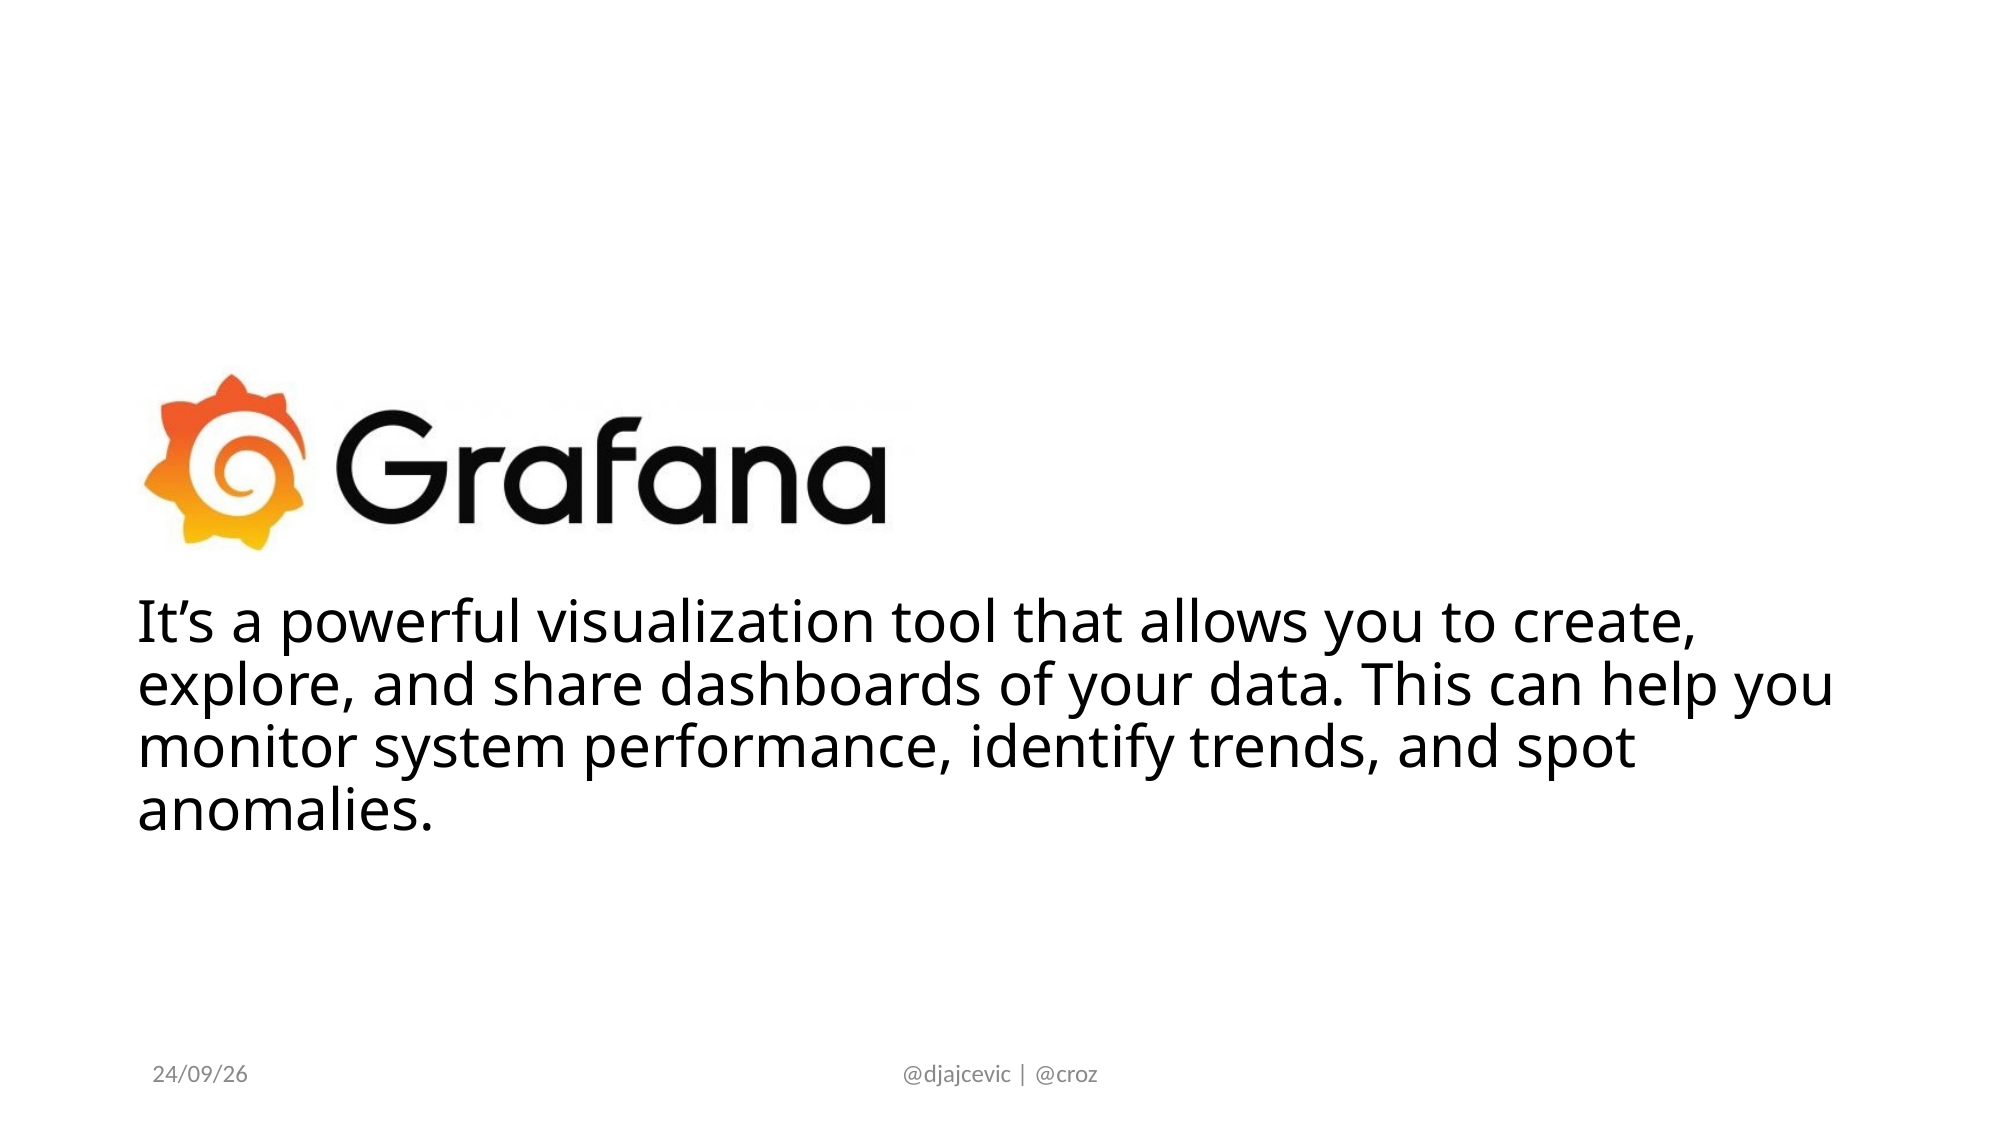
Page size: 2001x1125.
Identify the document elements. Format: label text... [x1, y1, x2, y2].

text_box [137, 1042, 588, 1103]
picture [137, 365, 914, 563]
text_box @djajcevic | @croz [662, 1042, 1338, 1103]
list It’s a powerful visualization tool that allows you to create, explore, and share dashboards of your data. This can help you monitor system performance, identify trends, and spot anomalies. [137, 562, 1863, 1014]
